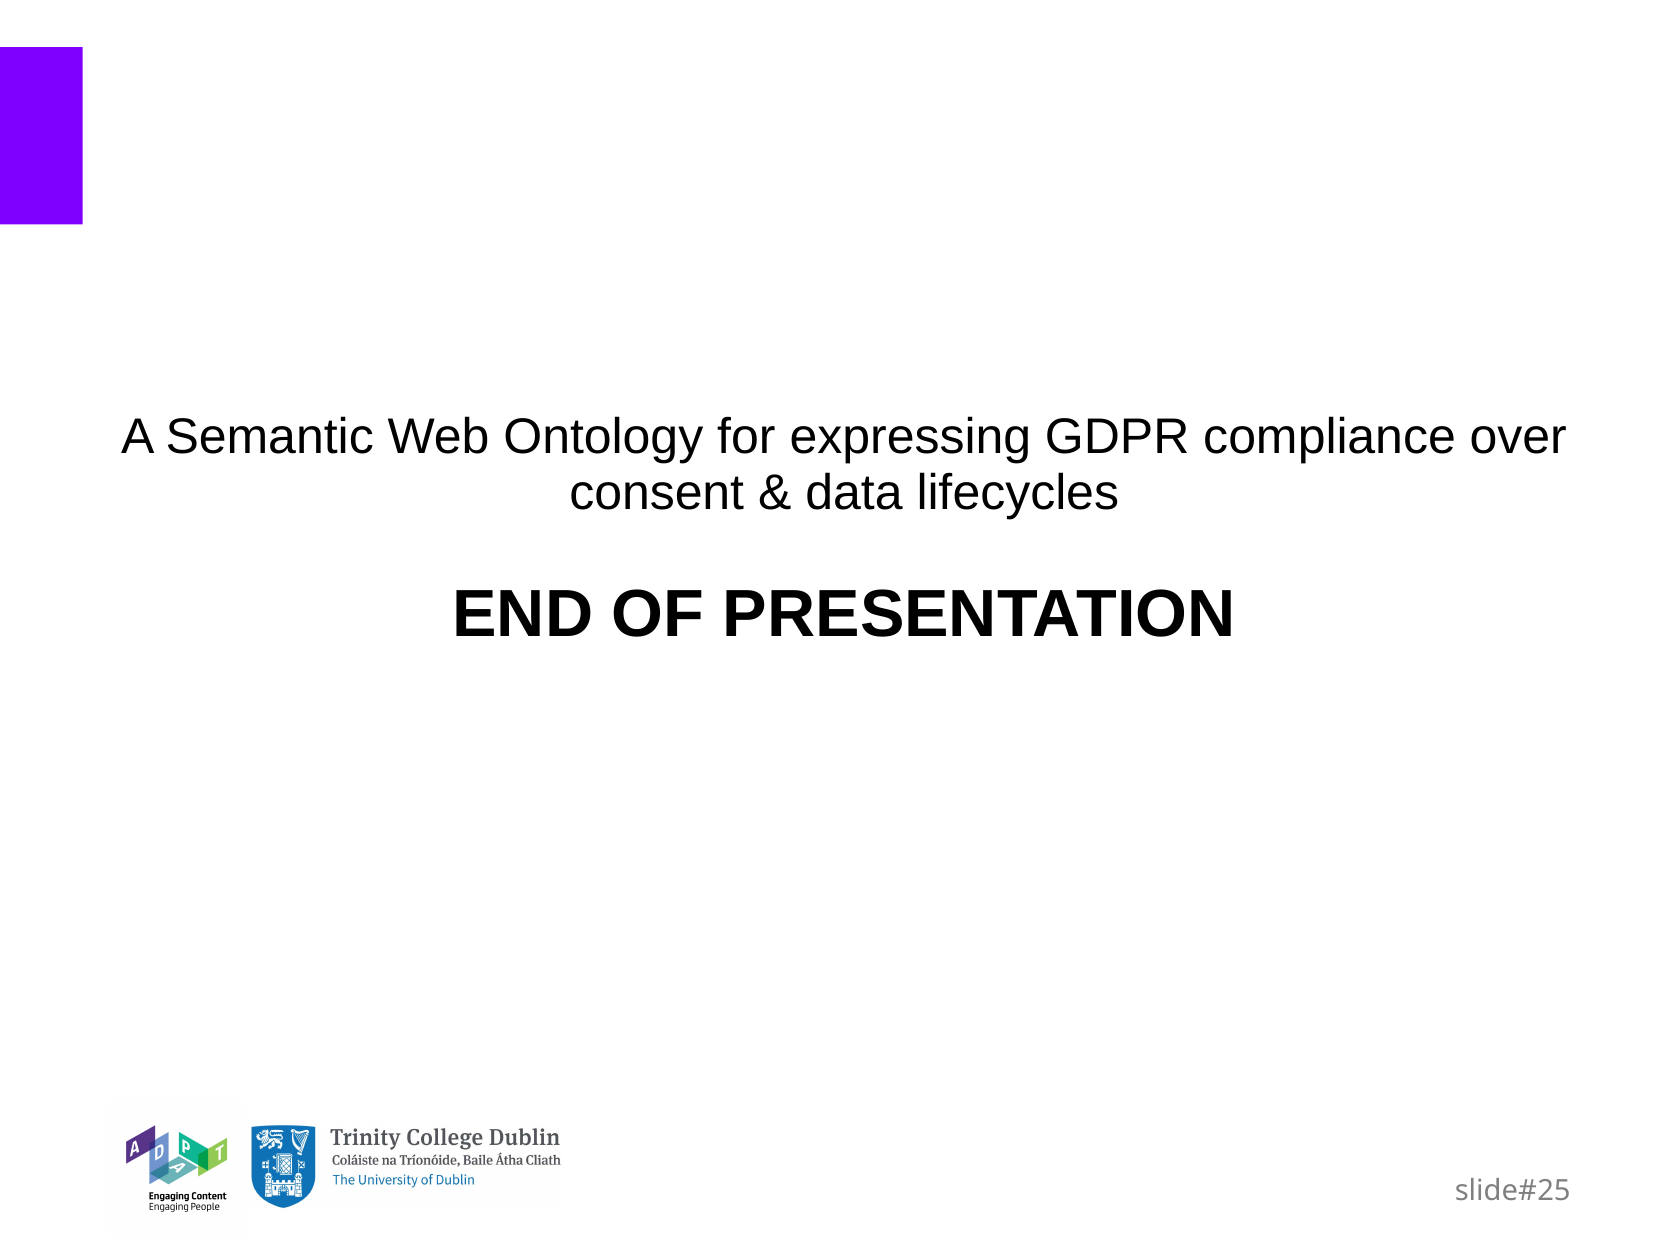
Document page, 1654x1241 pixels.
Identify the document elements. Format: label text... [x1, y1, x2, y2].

subtitle A Semantic Web Ontology for expressing GDPR compliance over consent & data lifecycles END OF PRESENTATION [118, 49, 1571, 1010]
picture [106, 1098, 247, 1239]
picture [248, 1122, 564, 1211]
